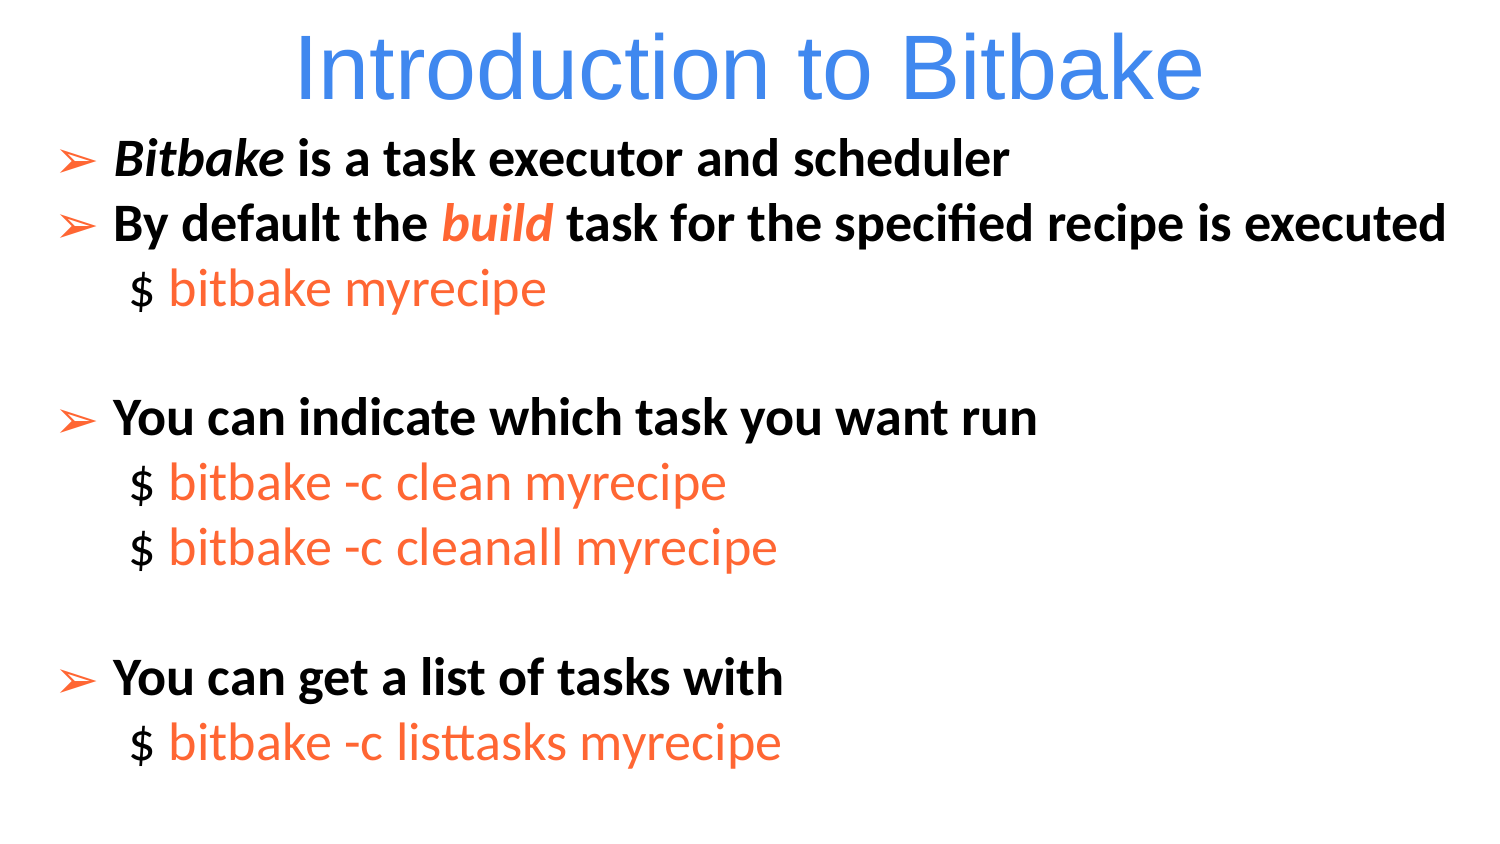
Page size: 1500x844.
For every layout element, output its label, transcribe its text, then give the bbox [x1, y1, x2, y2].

text_box Bitbake is a task executor and scheduler By default the build task for the specified recipe is executed $ bitbake myrecipe You can indicate which task you want run $ bitbake -c clean myrecipe $ bitbake -c cleanall myrecipe You can get a list of tasks with $ bitbake -c listtasks myrecipe [38, 114, 1500, 732]
text_box Introduction to Bitbake [75, 10, 1425, 114]
